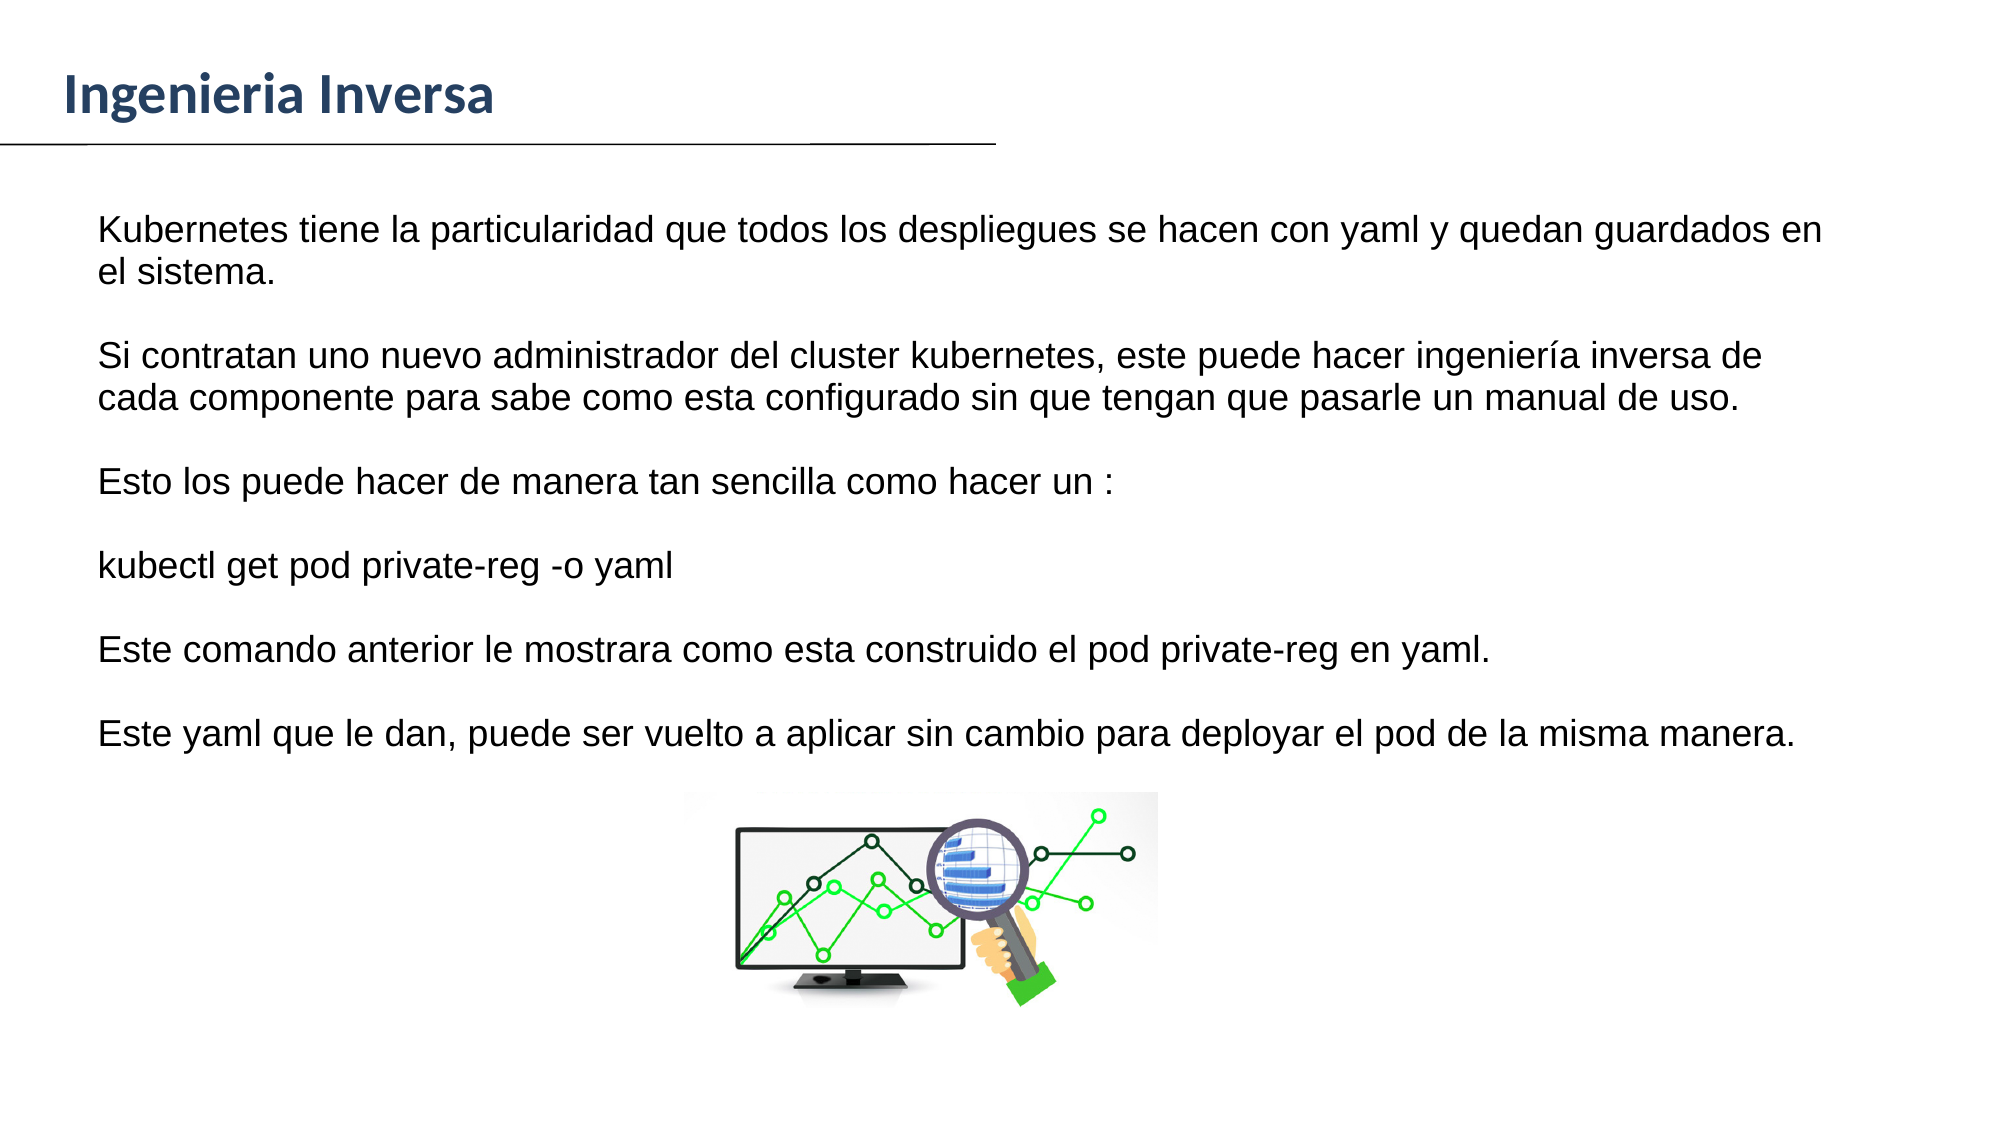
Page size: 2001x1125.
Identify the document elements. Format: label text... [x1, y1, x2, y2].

text_box Ingenieria Inversa [49, 47, 1477, 133]
picture [684, 792, 1158, 1016]
text_box Kubernetes tiene la particularidad que todos los despliegues se hacen con yaml y quedan guardados en el sistema. Si contratan uno nuevo administrador del cluster kubernetes, este puede hacer ingeniería inversa de cada componente para sabe como esta configurado sin que tengan que pasarle un manual de uso. Esto los puede hacer de manera tan sencilla como hacer un : kubectl get pod private-reg -o yaml Este comando anterior le mostrara como esta construido el pod private-reg en yaml. Este yaml que le dan, puede ser vuelto a aplicar sin cambio para deployar el pod de la misma manera. [82, 200, 1855, 846]
